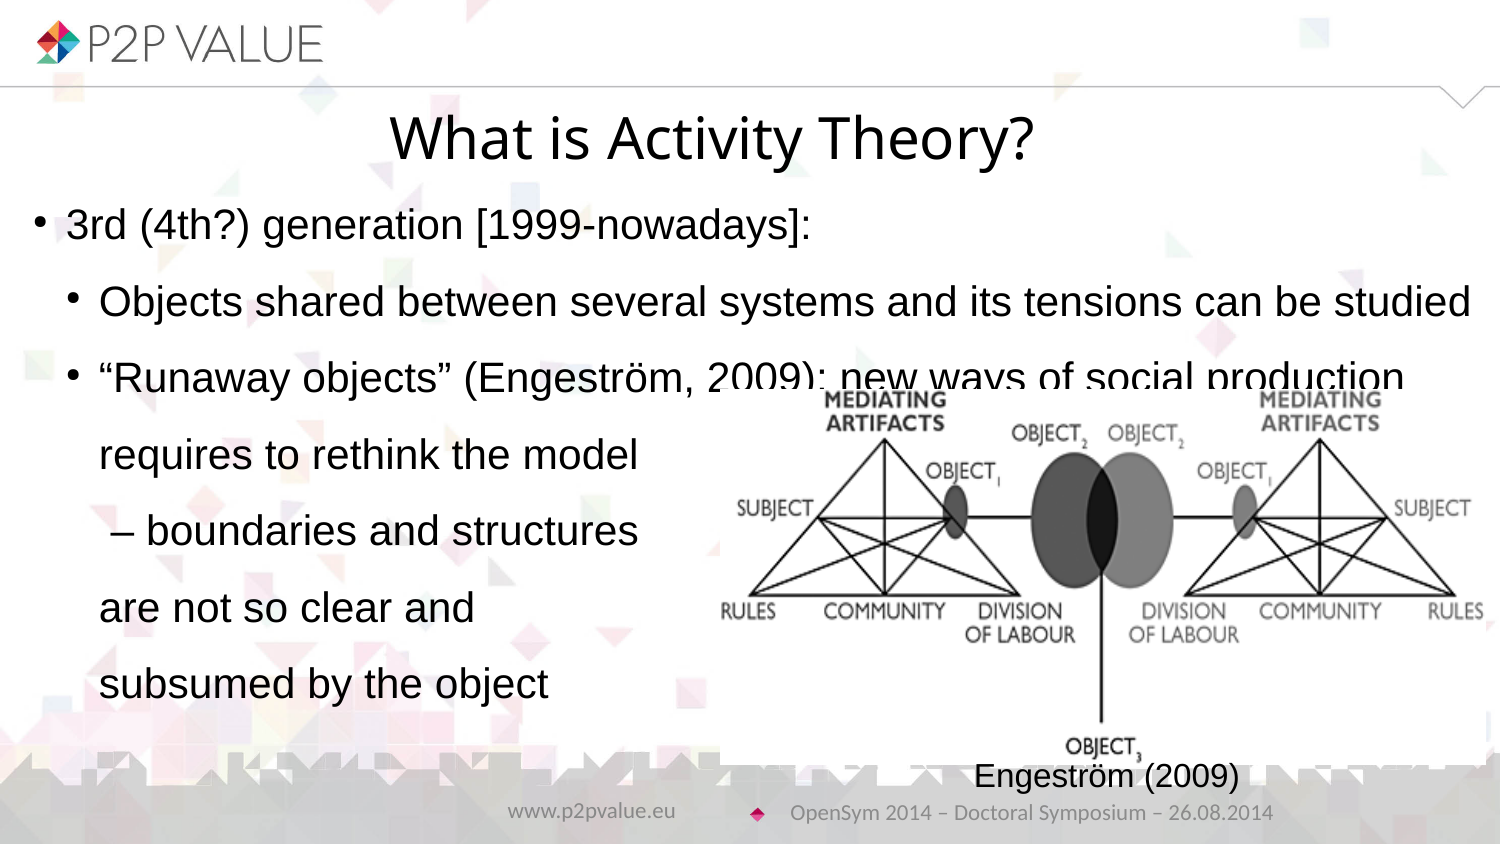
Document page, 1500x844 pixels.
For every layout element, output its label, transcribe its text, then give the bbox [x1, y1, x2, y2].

text_box www.p2pvalue.eu [501, 789, 720, 829]
text_box Engeström (2009) [959, 750, 1306, 802]
text_box OpenSym 2014 – Doctoral Symposium – 26.08.2014 [777, 788, 1470, 834]
picture [0, 0, 1500, 844]
title What is Activity Theory? [60, 92, 1366, 165]
subtitle 3rd (4th?) generation [1999-nowadays]: Objects shared between several systems and its tensions can be studied “Runaway objects” (Engeström, 2009): new ways of social production requires to rethink the model – boundaries and structures are not so clear and subsumed by the object [19, 165, 1500, 721]
